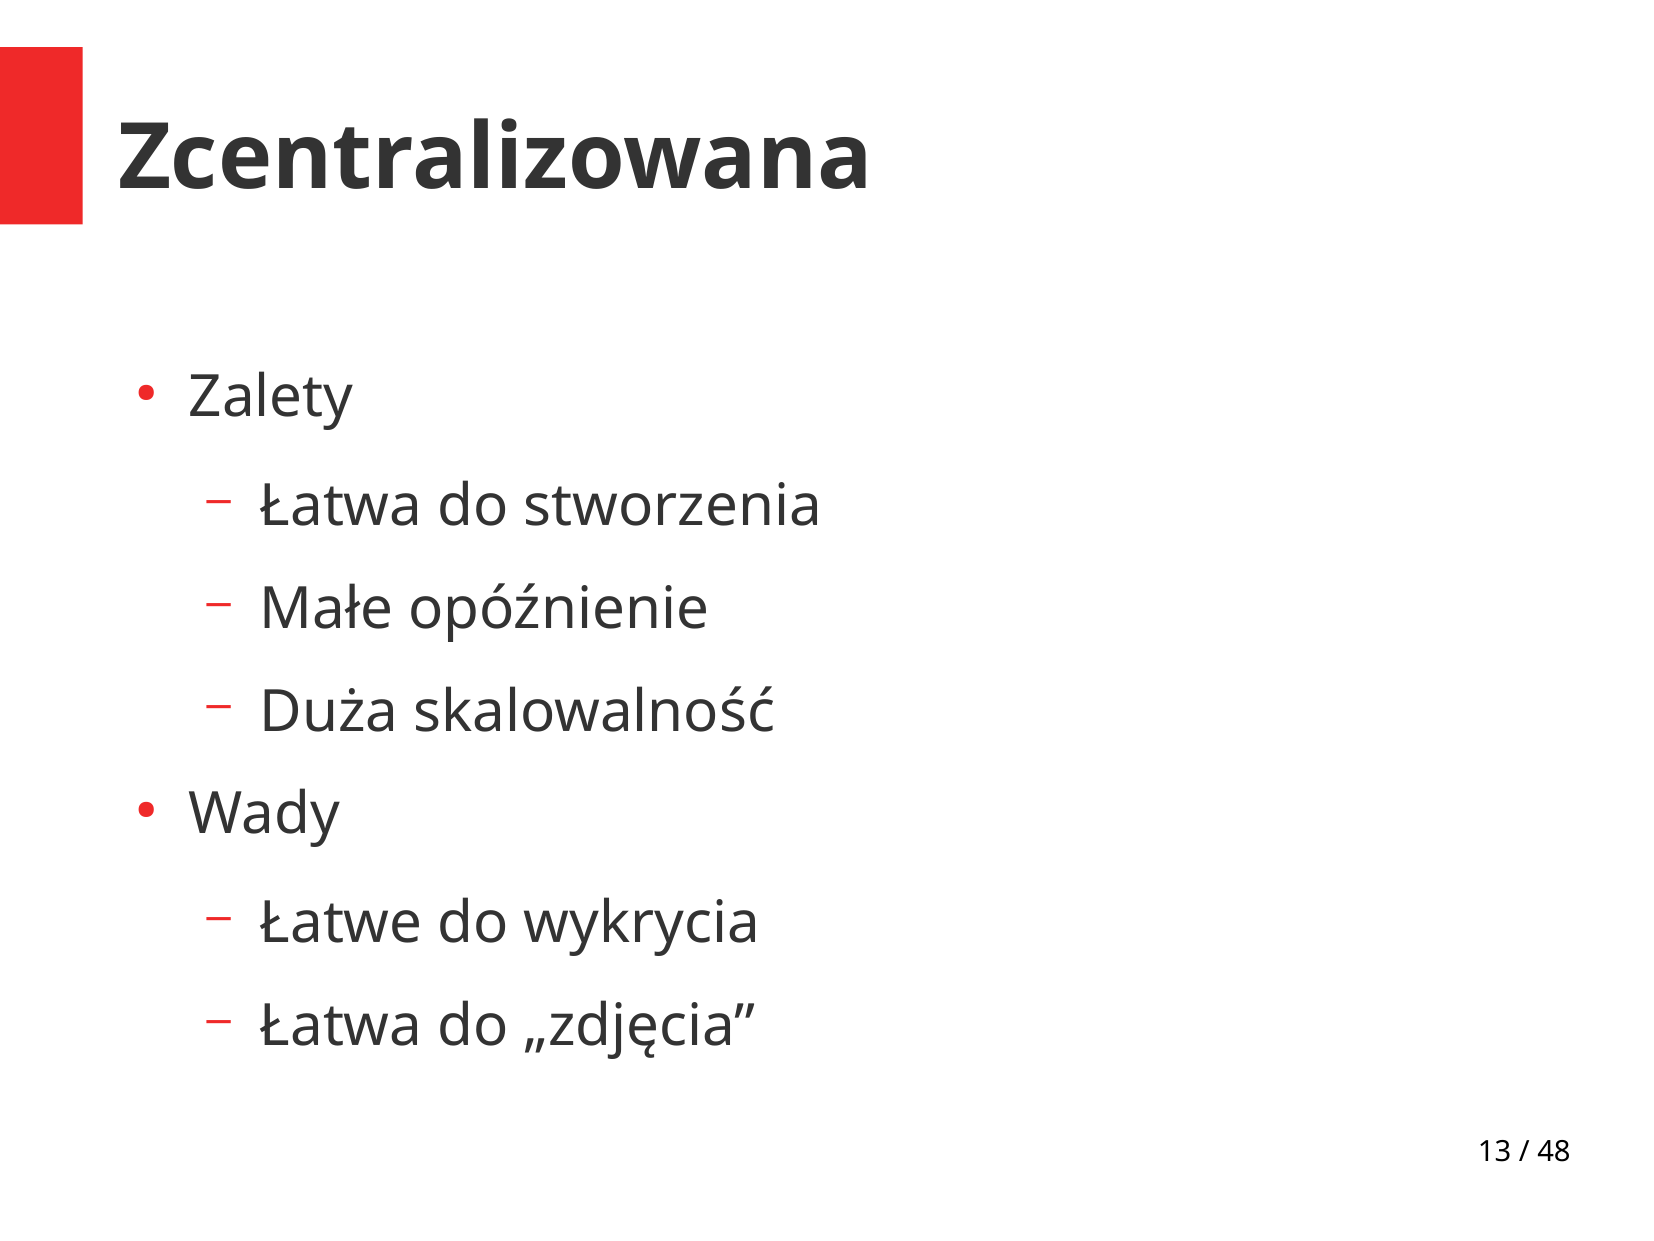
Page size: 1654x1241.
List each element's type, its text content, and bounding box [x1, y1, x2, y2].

title Zcentralizowana [118, 49, 1571, 257]
list Zalety Łatwa do stworzenia Małe opóźnienie Duża skalowalność Wady Łatwe do wykrycia Łatwa do „zdjęcia” [118, 354, 1536, 1074]
